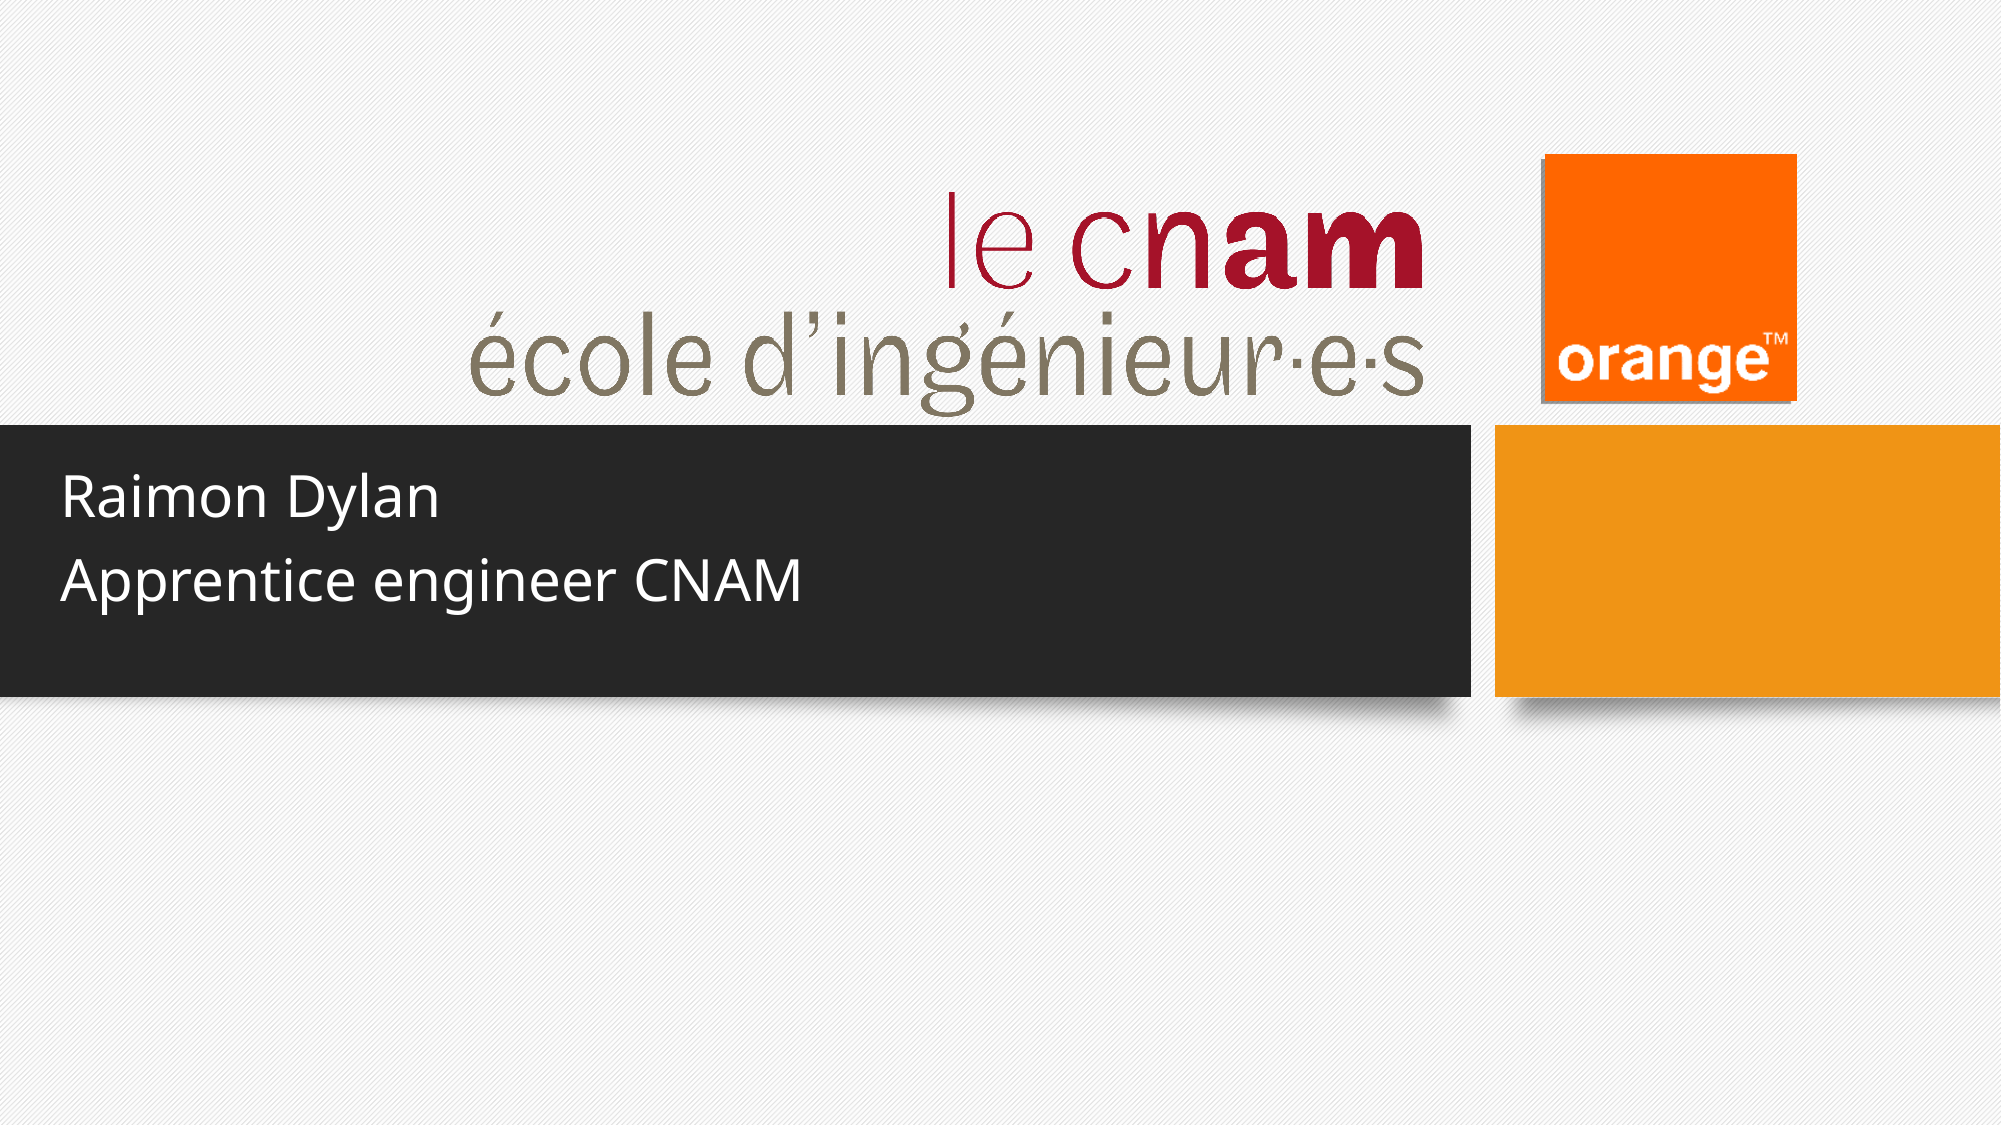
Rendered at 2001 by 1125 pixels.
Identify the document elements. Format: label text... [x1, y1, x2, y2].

picture [1545, 154, 1797, 401]
picture [391, 138, 1441, 460]
subtitle Raimon Dylan Apprentice engineer CNAM [45, 459, 1546, 732]
